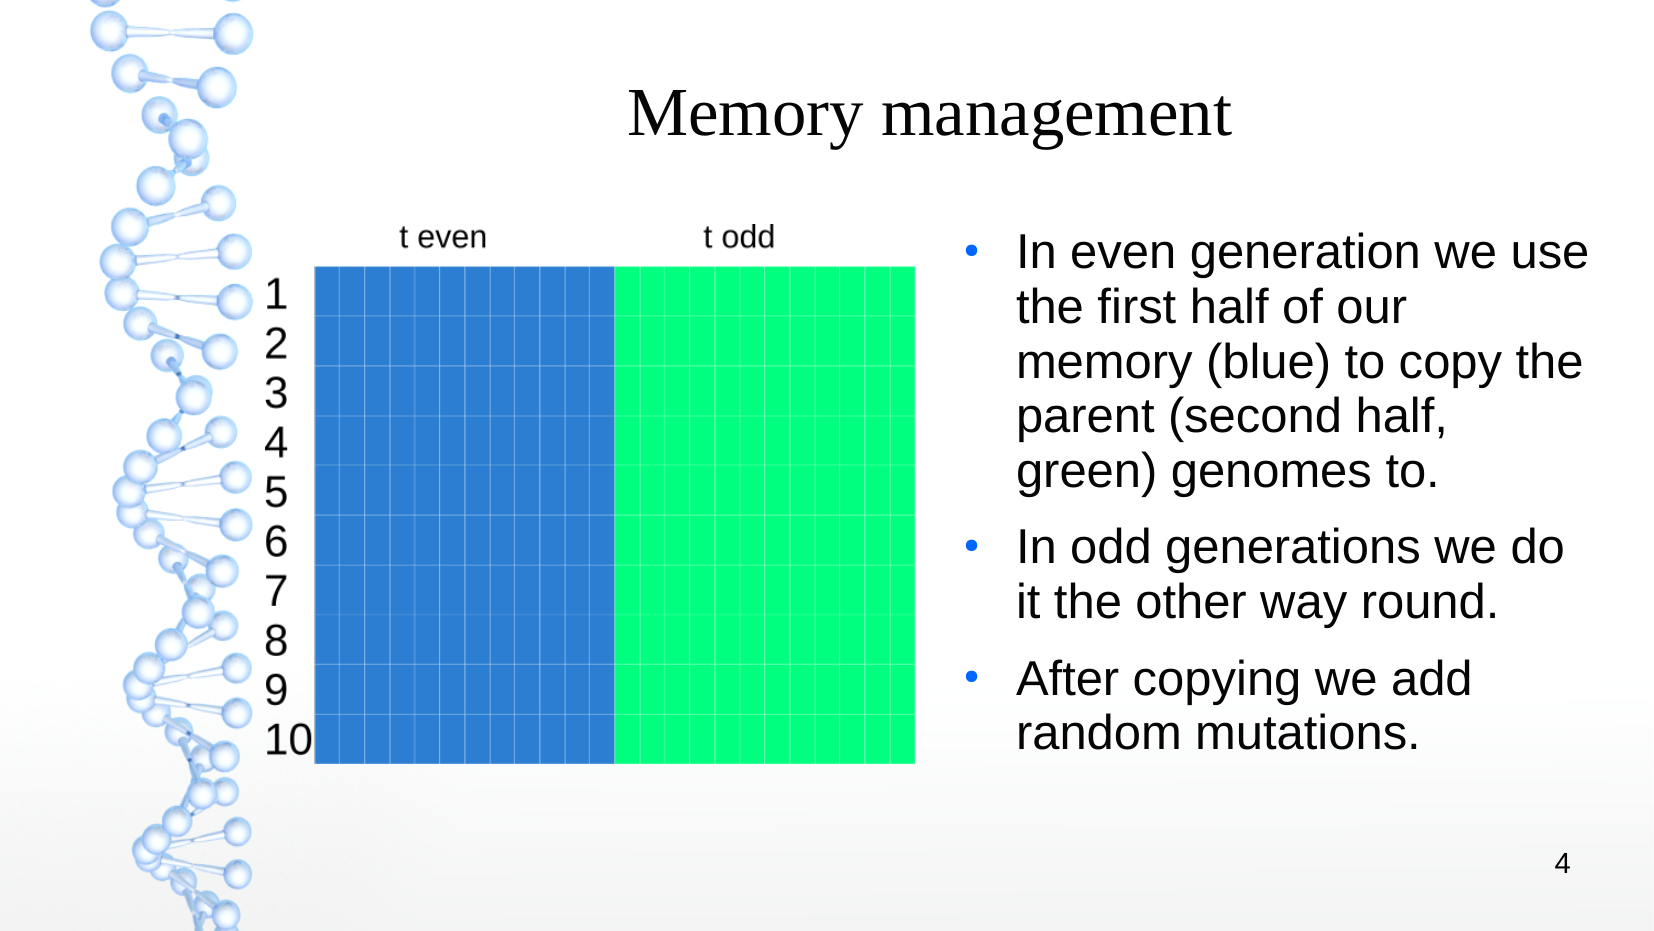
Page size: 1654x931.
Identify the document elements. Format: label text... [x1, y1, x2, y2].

title Memory management [265, 35, 1595, 189]
picture [0, 0, 1654, 931]
list In even generation we use the first half of our memory (blue) to copy the parent (second half, green) genomes to. In odd generations we do it the other way round. After copying we add random mutations. [946, 224, 1595, 764]
